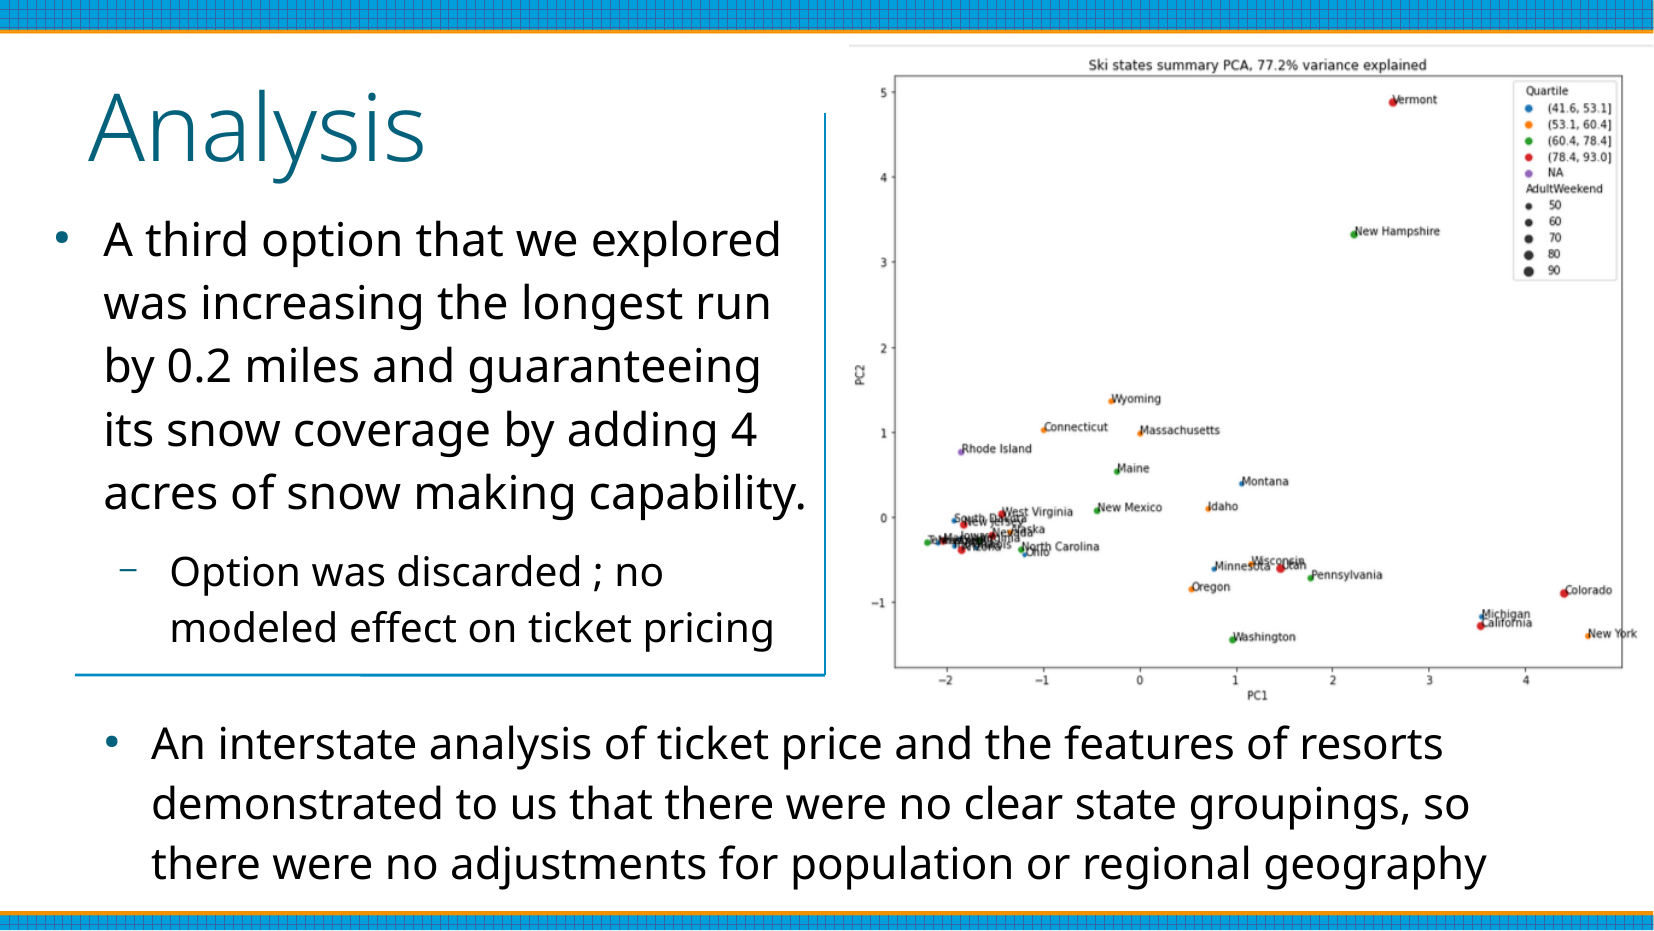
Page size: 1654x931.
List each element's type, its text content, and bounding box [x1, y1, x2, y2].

list An interstate analysis of ticket price and the features of resorts demonstrated to us that there were no clear state groupings, so there were no adjustments for population or regional geography [88, 712, 1576, 927]
title Analysis [88, 44, 849, 207]
picture [849, 44, 1654, 713]
list A third option that we explored was increasing the longest run by 0.2 miles and guaranteeing its snow coverage by adding 4 acres of snow making capability. Option was discarded ; no modeled effect on ticket pricing [37, 206, 812, 683]
